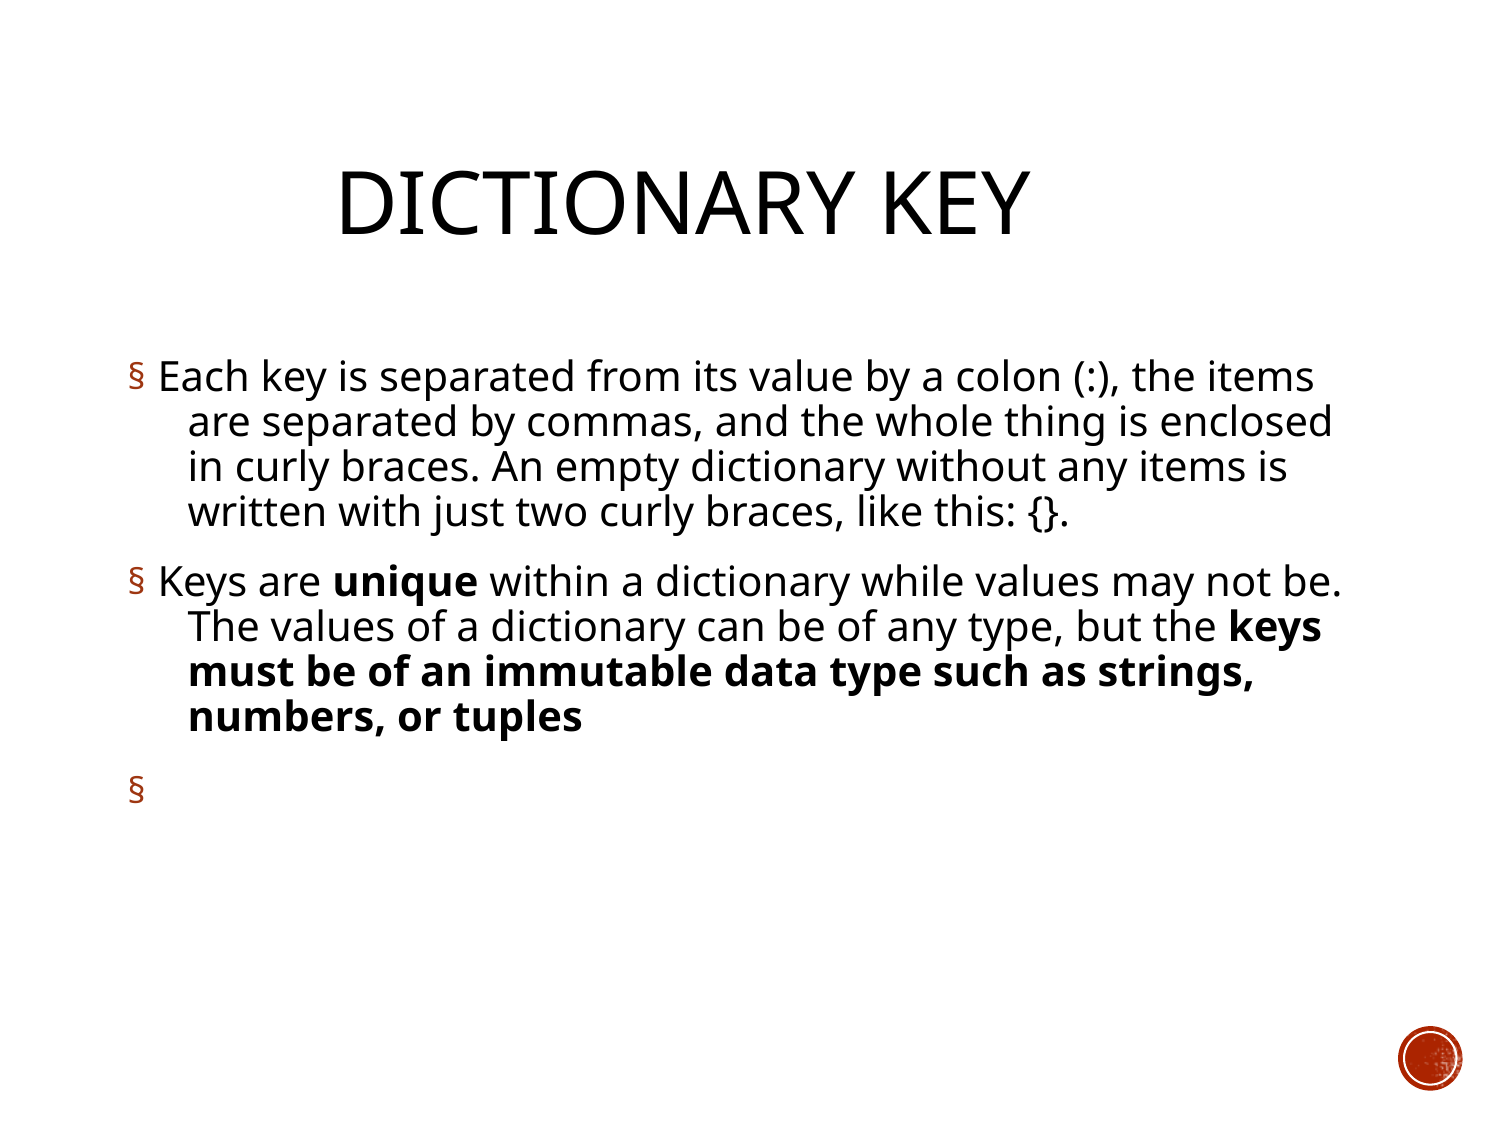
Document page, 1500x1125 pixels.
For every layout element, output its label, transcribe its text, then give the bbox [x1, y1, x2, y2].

list Each key is separated from its value by a colon (:), the items are separated by commas, and the whole thing is enclosed in curly braces. An empty dictionary without any items is written with just two curly braces, like this: {}. Keys are unique within a dictionary while values may not be. The values of a dictionary can be of any type, but the keys must be of an immutable data type such as strings, numbers, or tuples [112, 348, 1388, 1013]
title Dictionary key [319, 137, 1400, 275]
